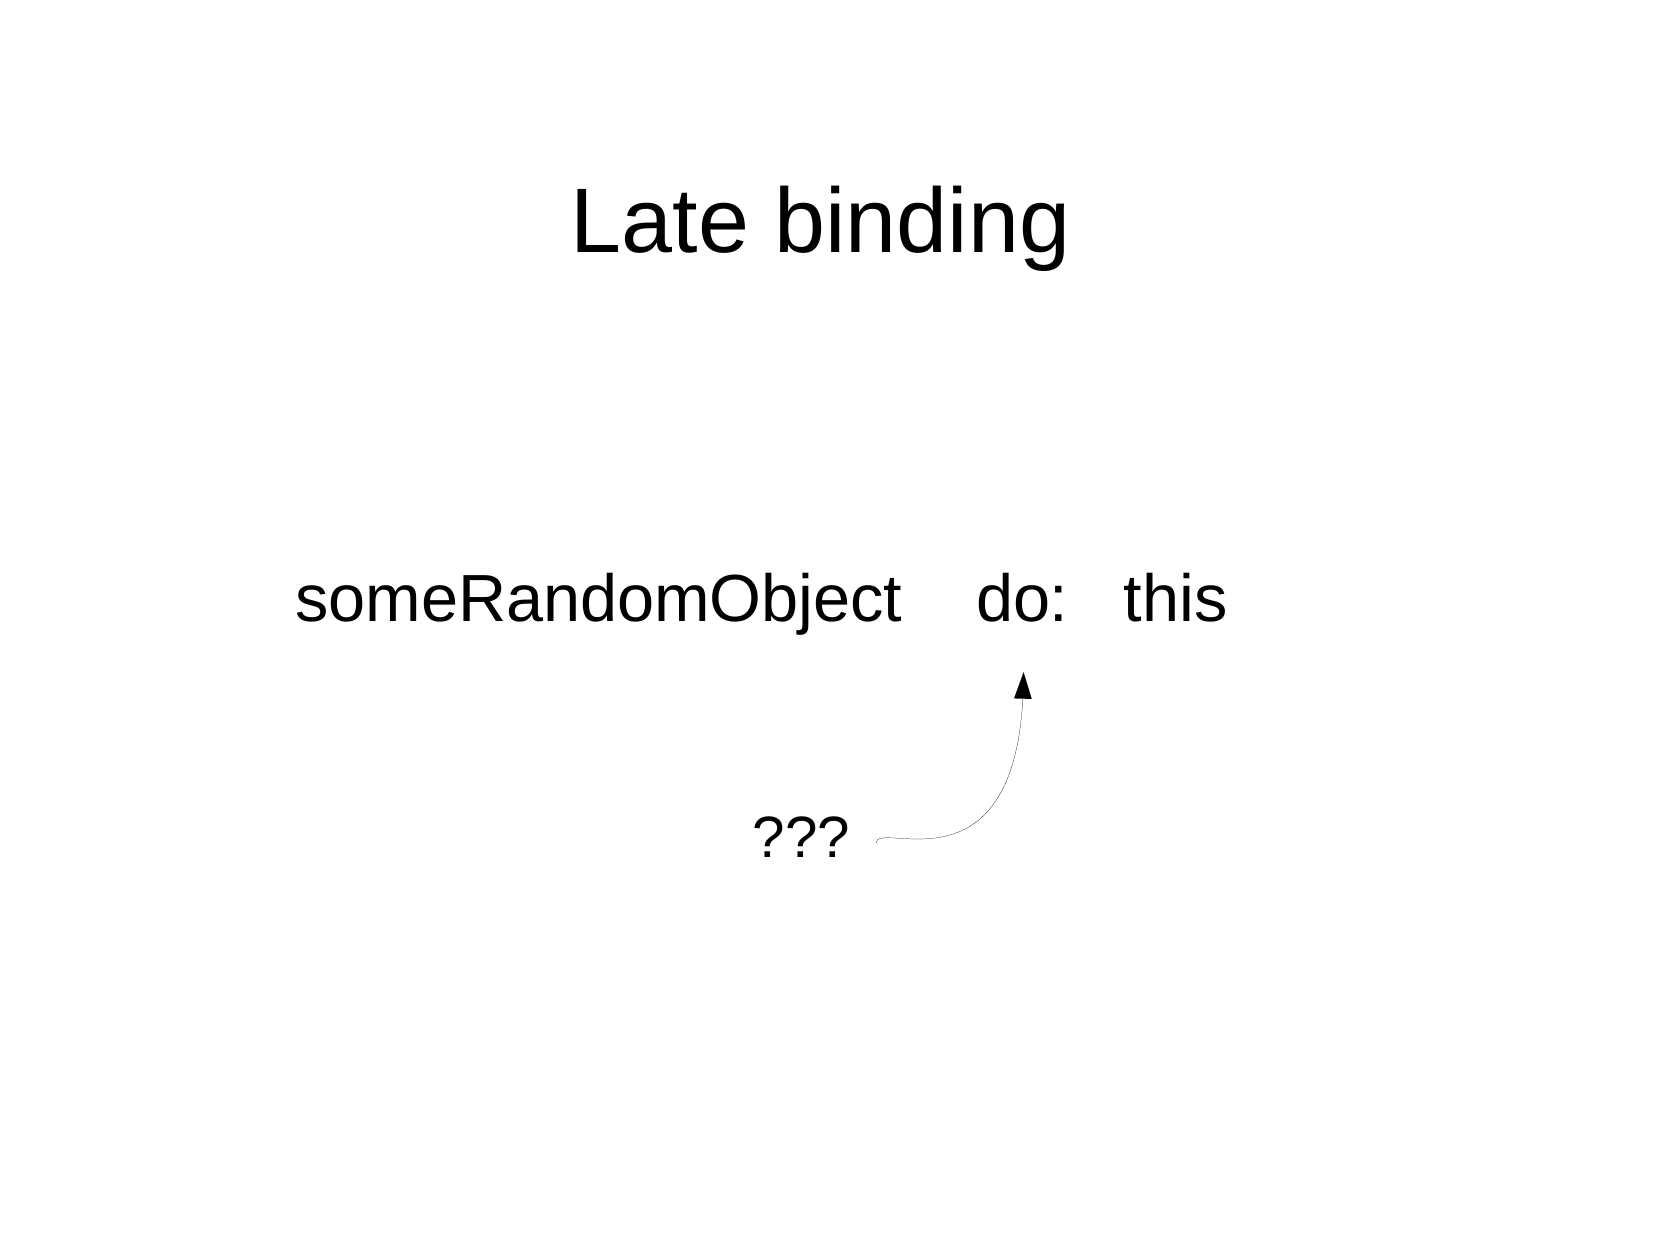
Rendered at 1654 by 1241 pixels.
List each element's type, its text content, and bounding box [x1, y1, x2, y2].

title Late binding [76, 117, 1565, 325]
list someRandomObject do: this [224, 561, 1654, 803]
text_box ??? [738, 797, 886, 878]
